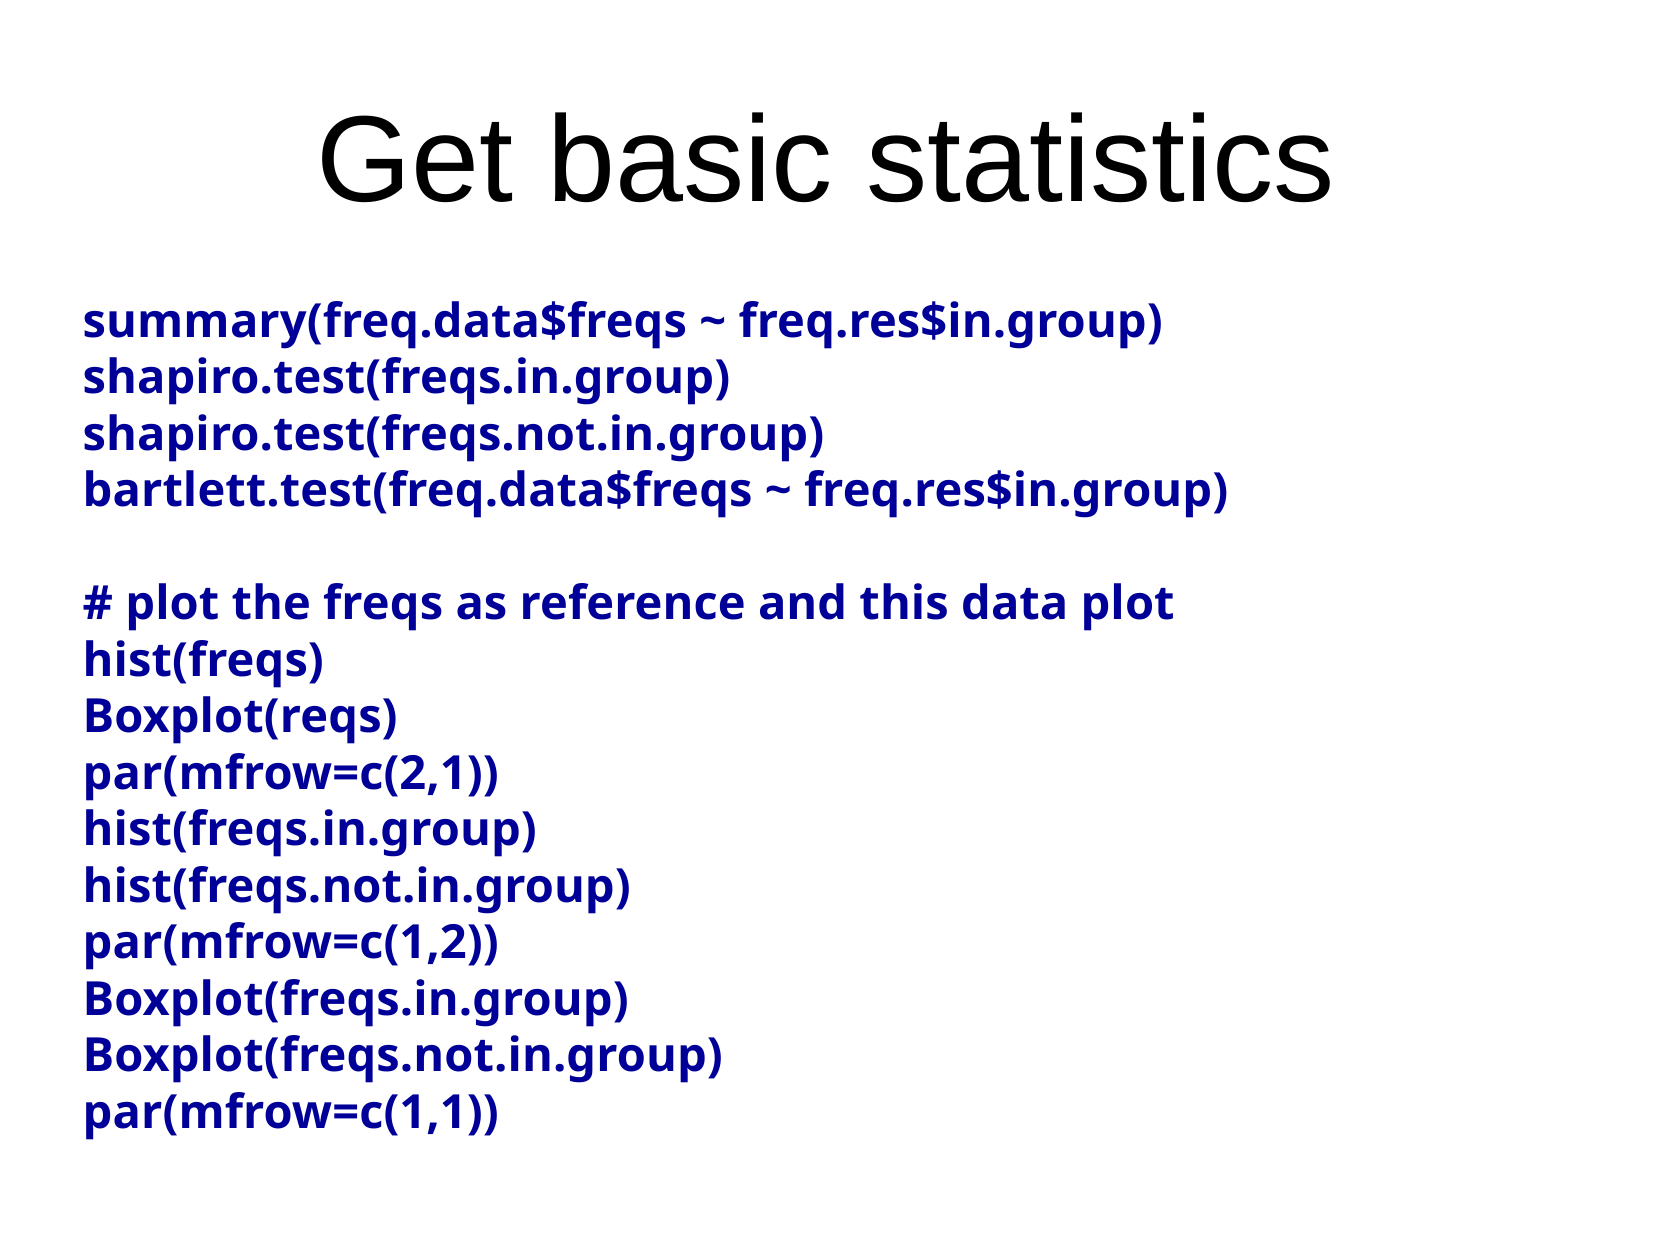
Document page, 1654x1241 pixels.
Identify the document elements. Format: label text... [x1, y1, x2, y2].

text_box Get basic statistics [82, 49, 1571, 257]
text_box summary(freq.data$freqs ~ freq.res$in.group) shapiro.test(freqs.in.group) shapiro.test(freqs.not.in.group) bartlett.test(freq.data$freqs ~ freq.res$in.group) # plot the freqs as reference and this data plot hist(freqs) Boxplot(reqs) par(mfrow=c(2,1)) hist(freqs.in.group) hist(freqs.not.in.group) par(mfrow=c(1,2)) Boxplot(freqs.in.group) Boxplot(freqs.not.in.group) par(mfrow=c(1,1)) [82, 290, 1571, 1140]
